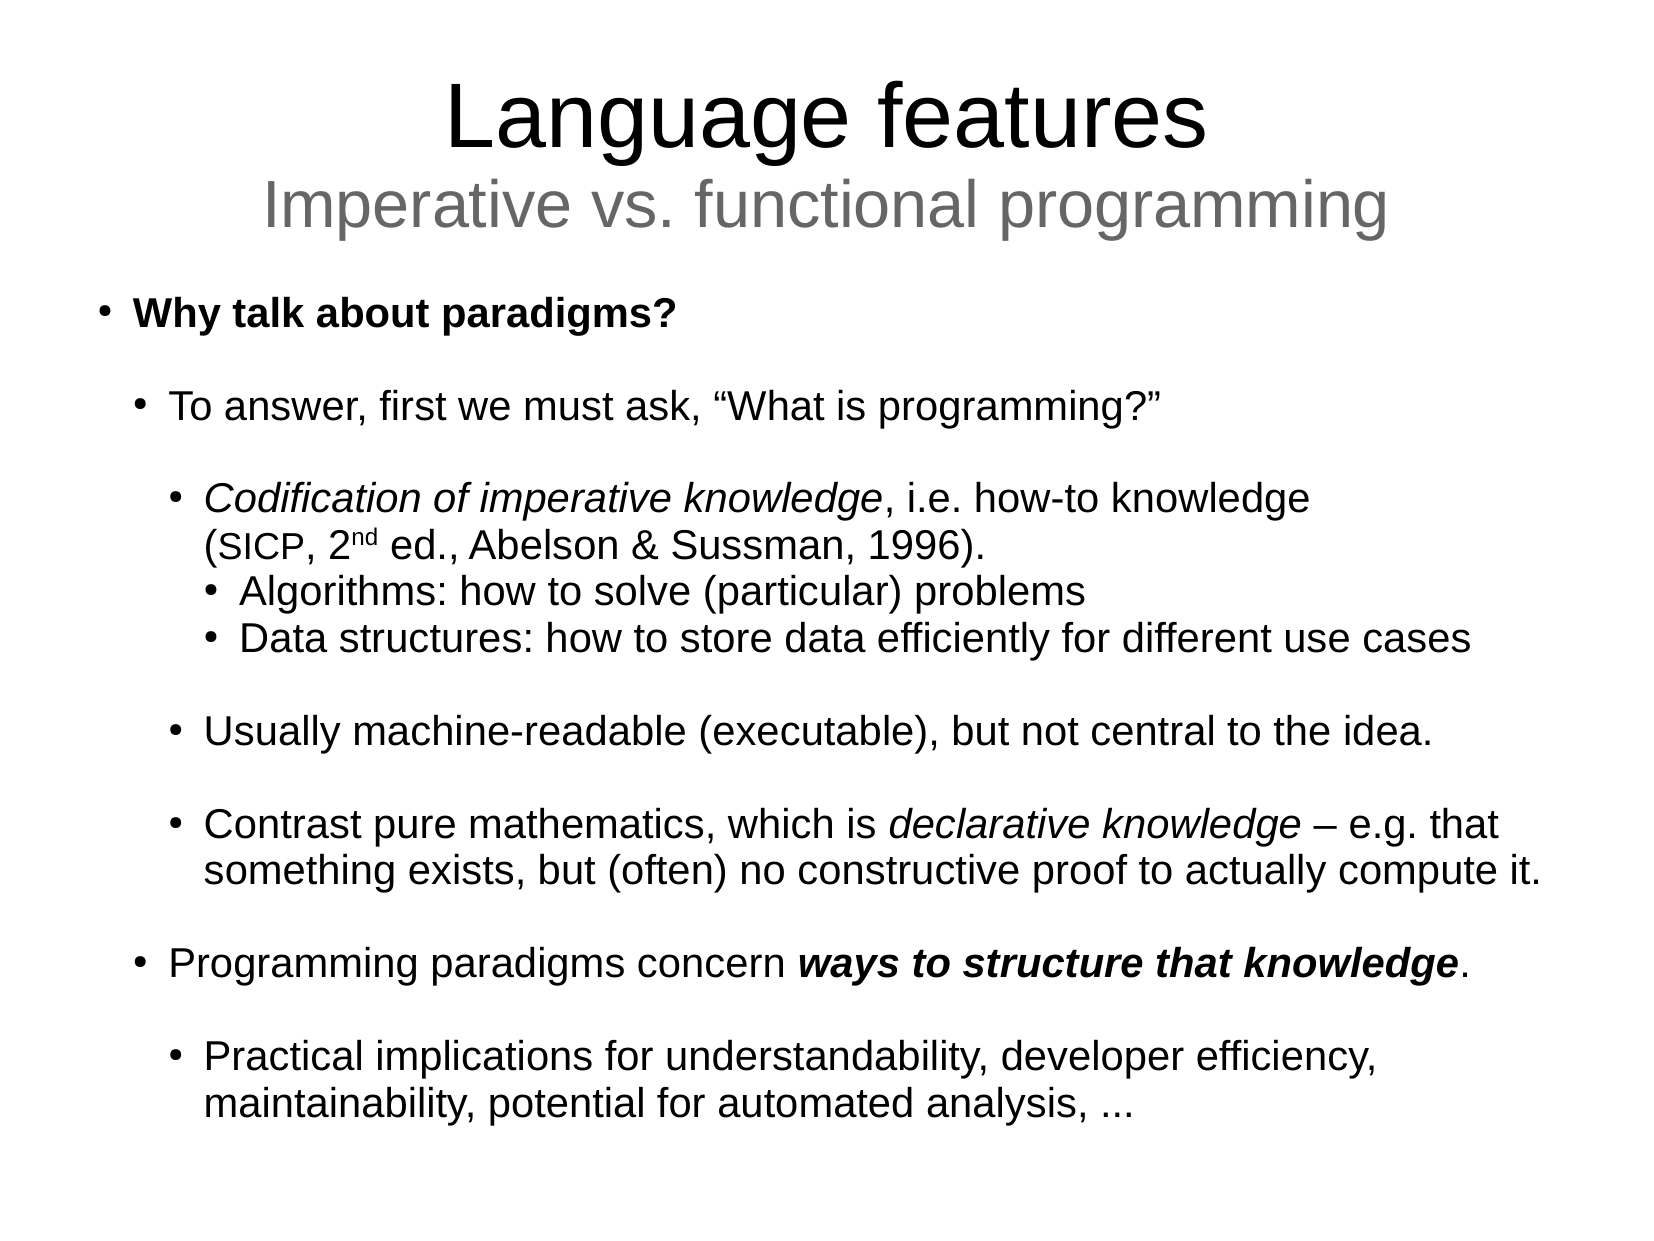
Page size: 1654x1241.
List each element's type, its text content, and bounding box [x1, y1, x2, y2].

title Language features Imperative vs. functional programming [82, 49, 1571, 257]
text_box Why talk about paradigms? To answer, first we must ask, “What is programming?” Codification of imperative knowledge, i.e. how-to knowledge (SICP, 2nd ed., Abelson & Sussman, 1996). Algorithms: how to solve (particular) problems Data structures: how to store data efficiently for different use cases Usually machine-readable (executable), but not central to the idea. Contrast pure mathematics, which is declarative knowledge – e.g. that something exists, but (often) no constructive proof to actually compute it. Programming paradigms concern ways to structure that knowledge. Practical implications for understandability, developer efficiency, maintainability, potential for automated analysis, ... [82, 281, 1561, 1197]
